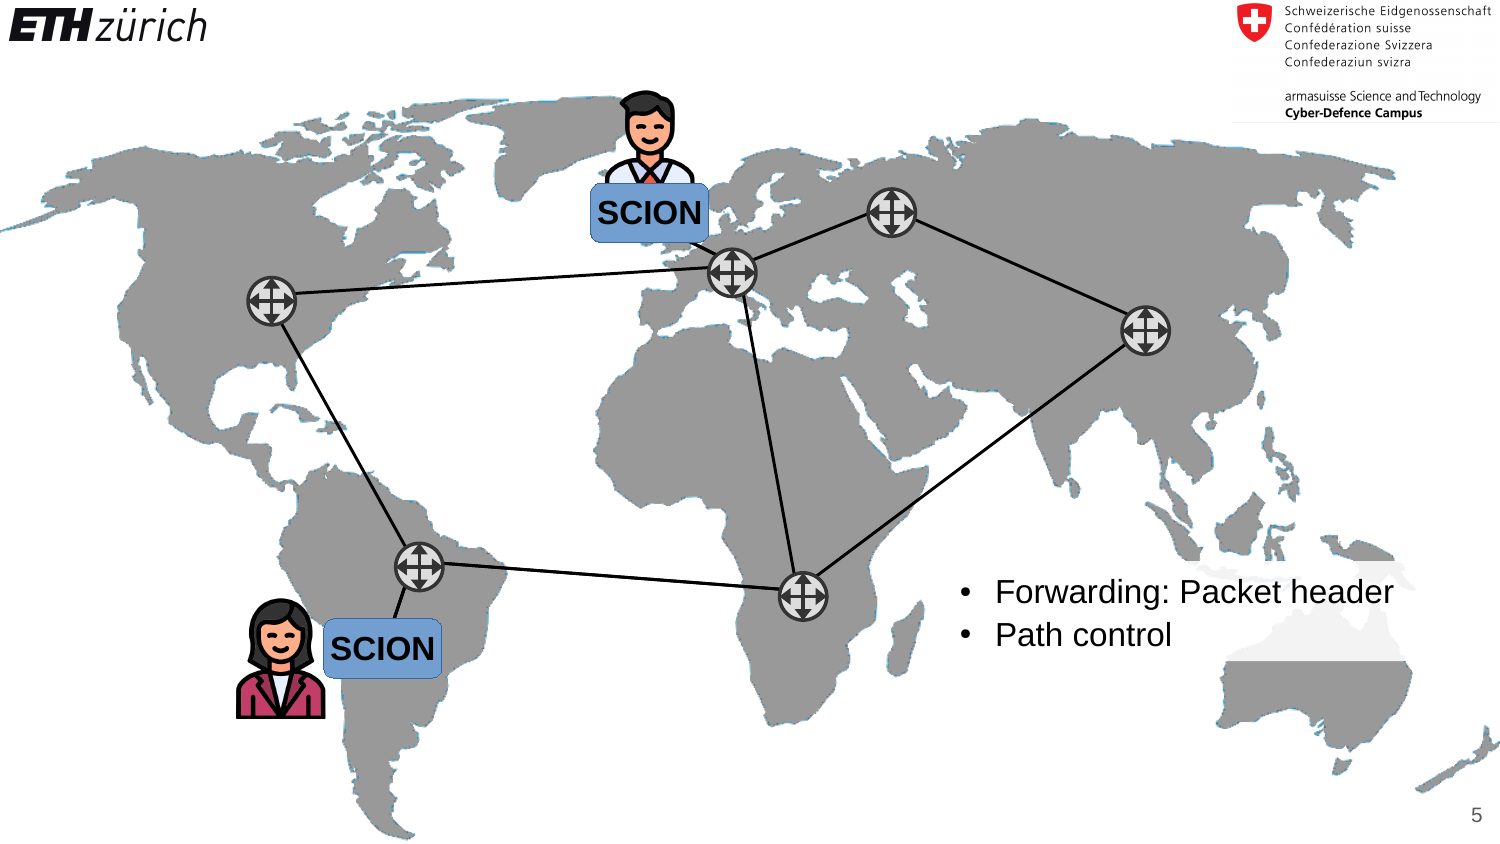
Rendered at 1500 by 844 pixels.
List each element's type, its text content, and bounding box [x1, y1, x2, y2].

text_box [708, 249, 756, 297]
text_box [1122, 307, 1170, 355]
text_box Forwarding: Packet header Path control [944, 561, 1418, 662]
picture [8, 8, 207, 42]
text_box [395, 543, 443, 591]
text_box SCION [590, 183, 709, 243]
text_box [868, 188, 916, 237]
text_box SCION [323, 618, 442, 679]
text_box [779, 572, 827, 621]
text_box [248, 277, 296, 325]
picture [0, 0, 1500, 844]
